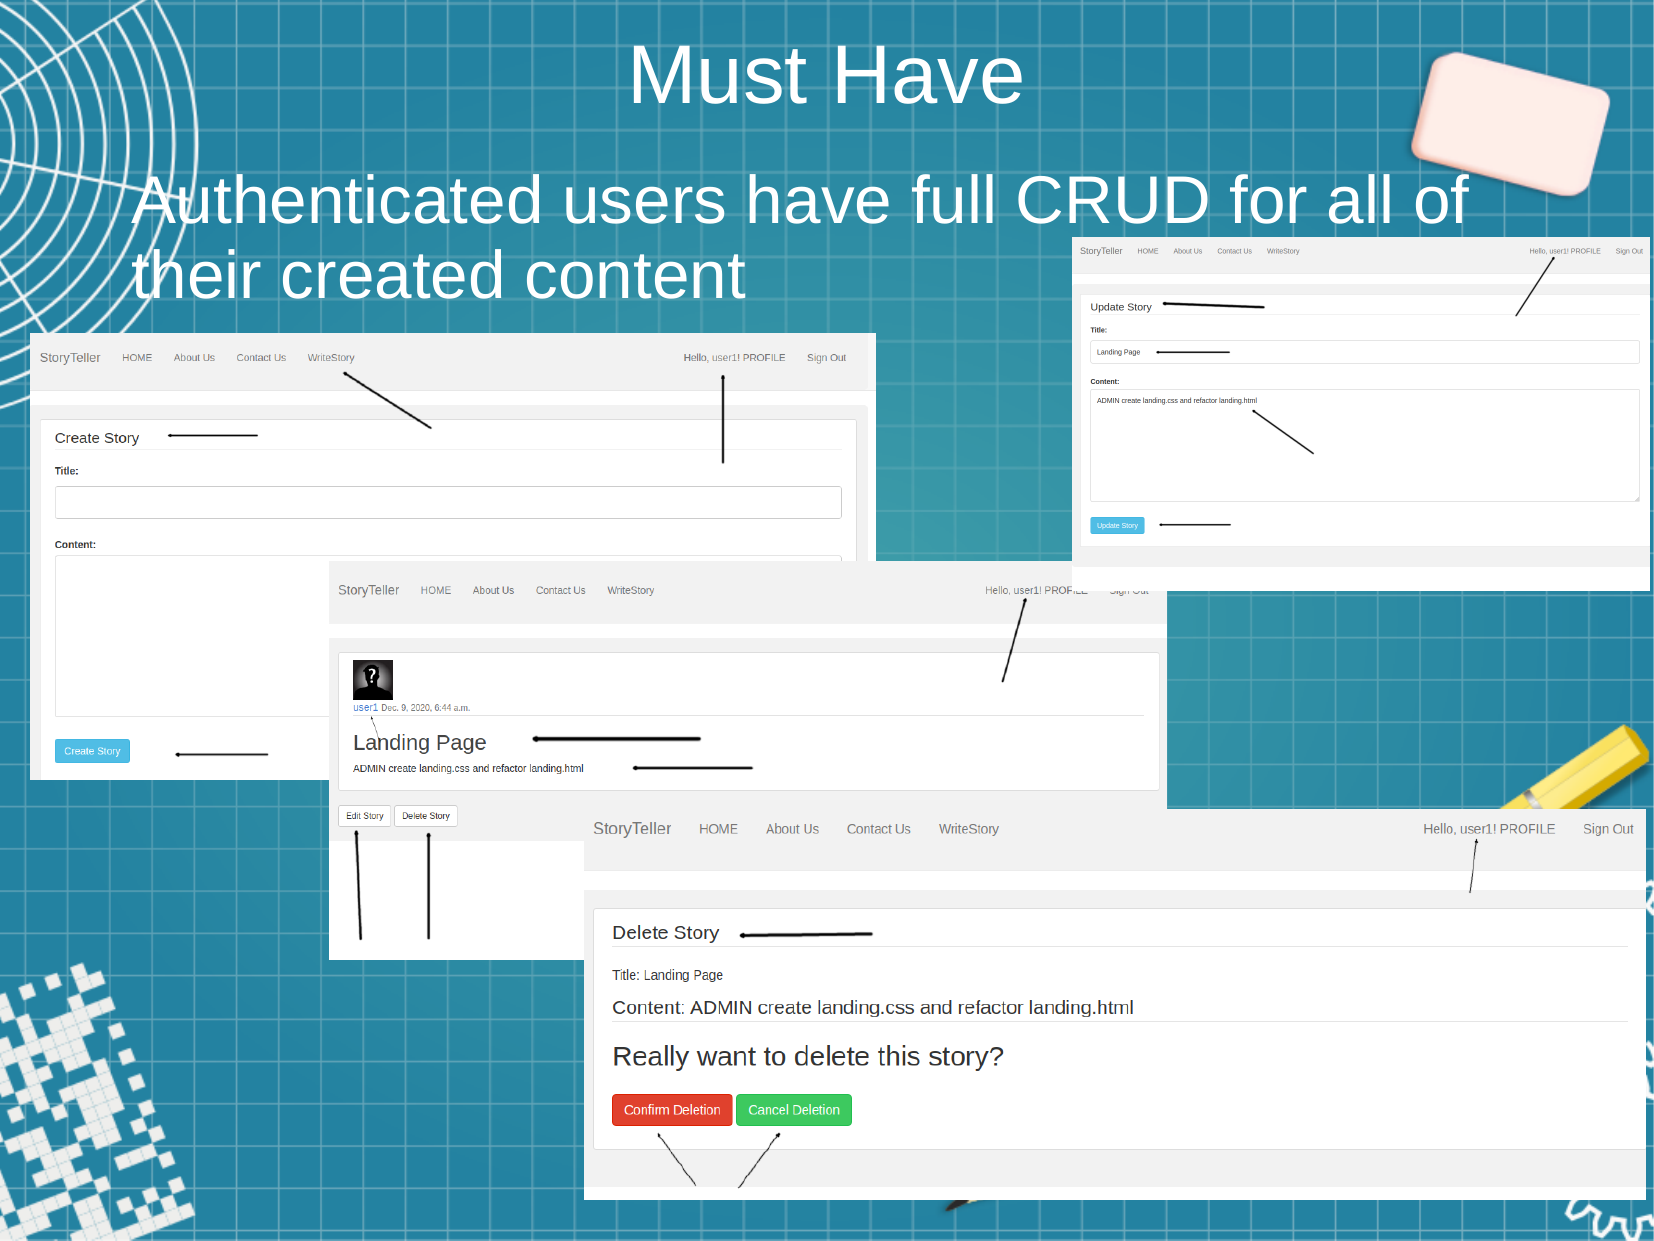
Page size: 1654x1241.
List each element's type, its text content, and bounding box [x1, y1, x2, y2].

list Authenticated users have full CRUD for all of their created content [73, 162, 1562, 316]
picture [0, 0, 1654, 1241]
title Must Have [82, 15, 1571, 136]
